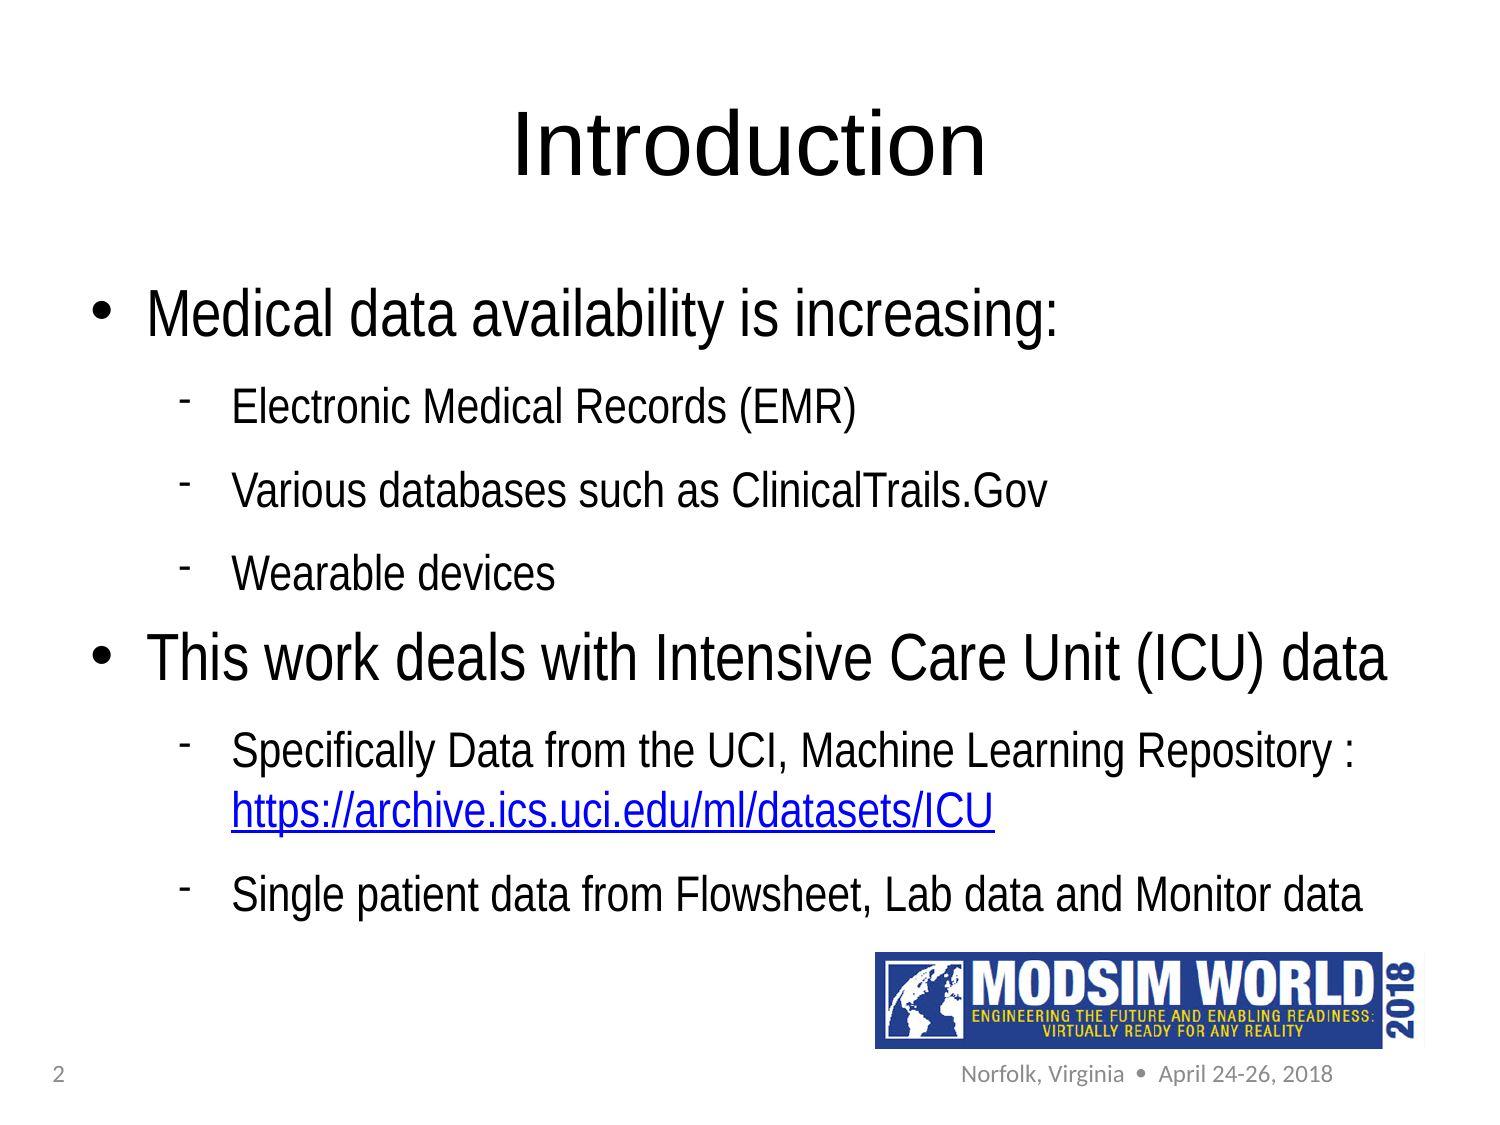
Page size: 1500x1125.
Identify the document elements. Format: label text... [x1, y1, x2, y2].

text_box Norfolk, Virginia  April 24-26, 2018 [874, 1042, 1427, 1103]
text_box Introduction [74, 45, 1425, 233]
picture [875, 1005, 1425, 1042]
text_box <number> [37, 1042, 388, 1103]
text_box Medical data availability is increasing: Electronic Medical Records (EMR) Various databases such as ClinicalTrails.Gov Wearable devices This work deals with Intensive Care Unit (ICU) data Specifically Data from the UCI, Machine Learning Repository :https://archive.ics.uci.edu/ml/datasets/ICU Single patient data from Flowsheet, Lab data and Monitor data [74, 262, 1425, 1005]
